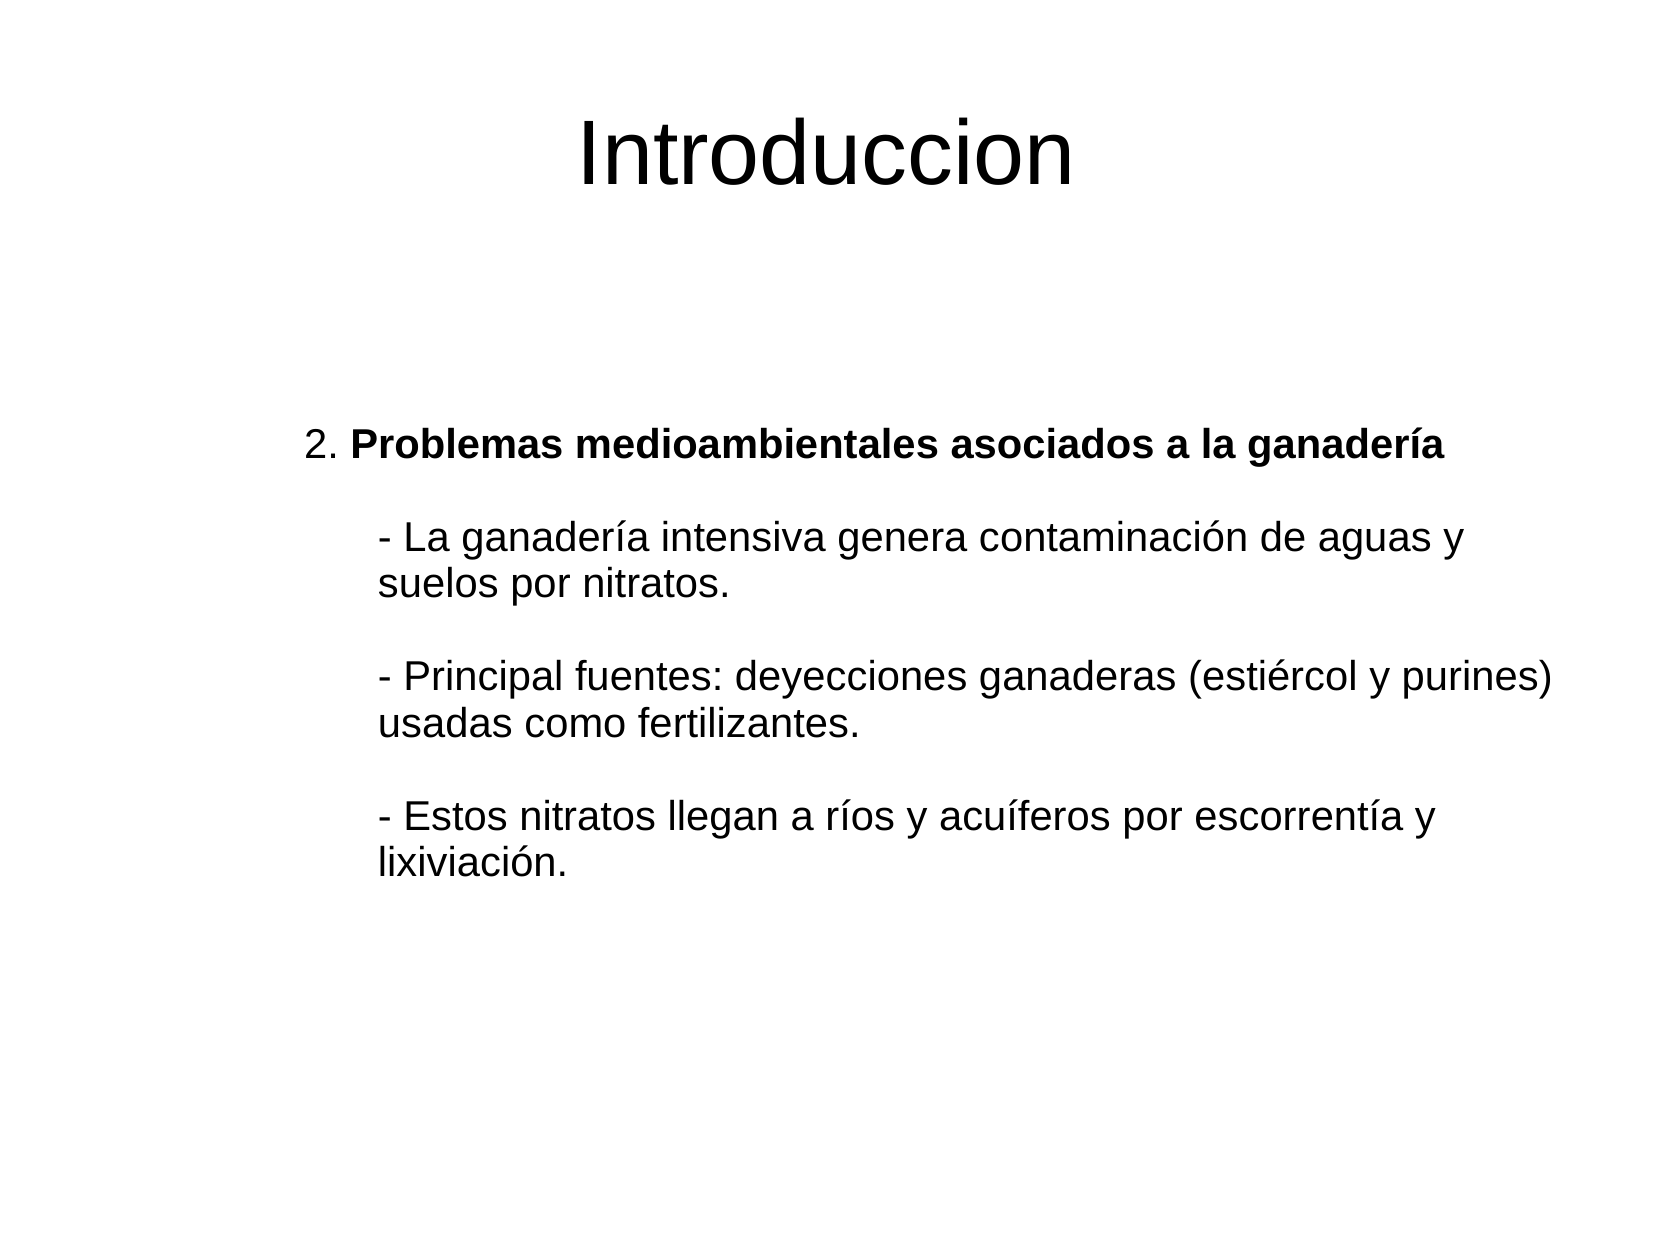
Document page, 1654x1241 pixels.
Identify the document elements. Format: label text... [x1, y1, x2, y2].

title Introduccion [82, 49, 1571, 257]
subtitle 2. Problemas medioambientales asociados a la ganadería - La ganadería intensiva genera contaminación de aguas y suelos por nitratos. - Principal fuentes: deyecciones ganaderas (estiércol y purines) usadas como fertilizantes. - Estos nitratos llegan a ríos y acuíferos por escorrentía y lixiviación. [82, 290, 1571, 1109]
